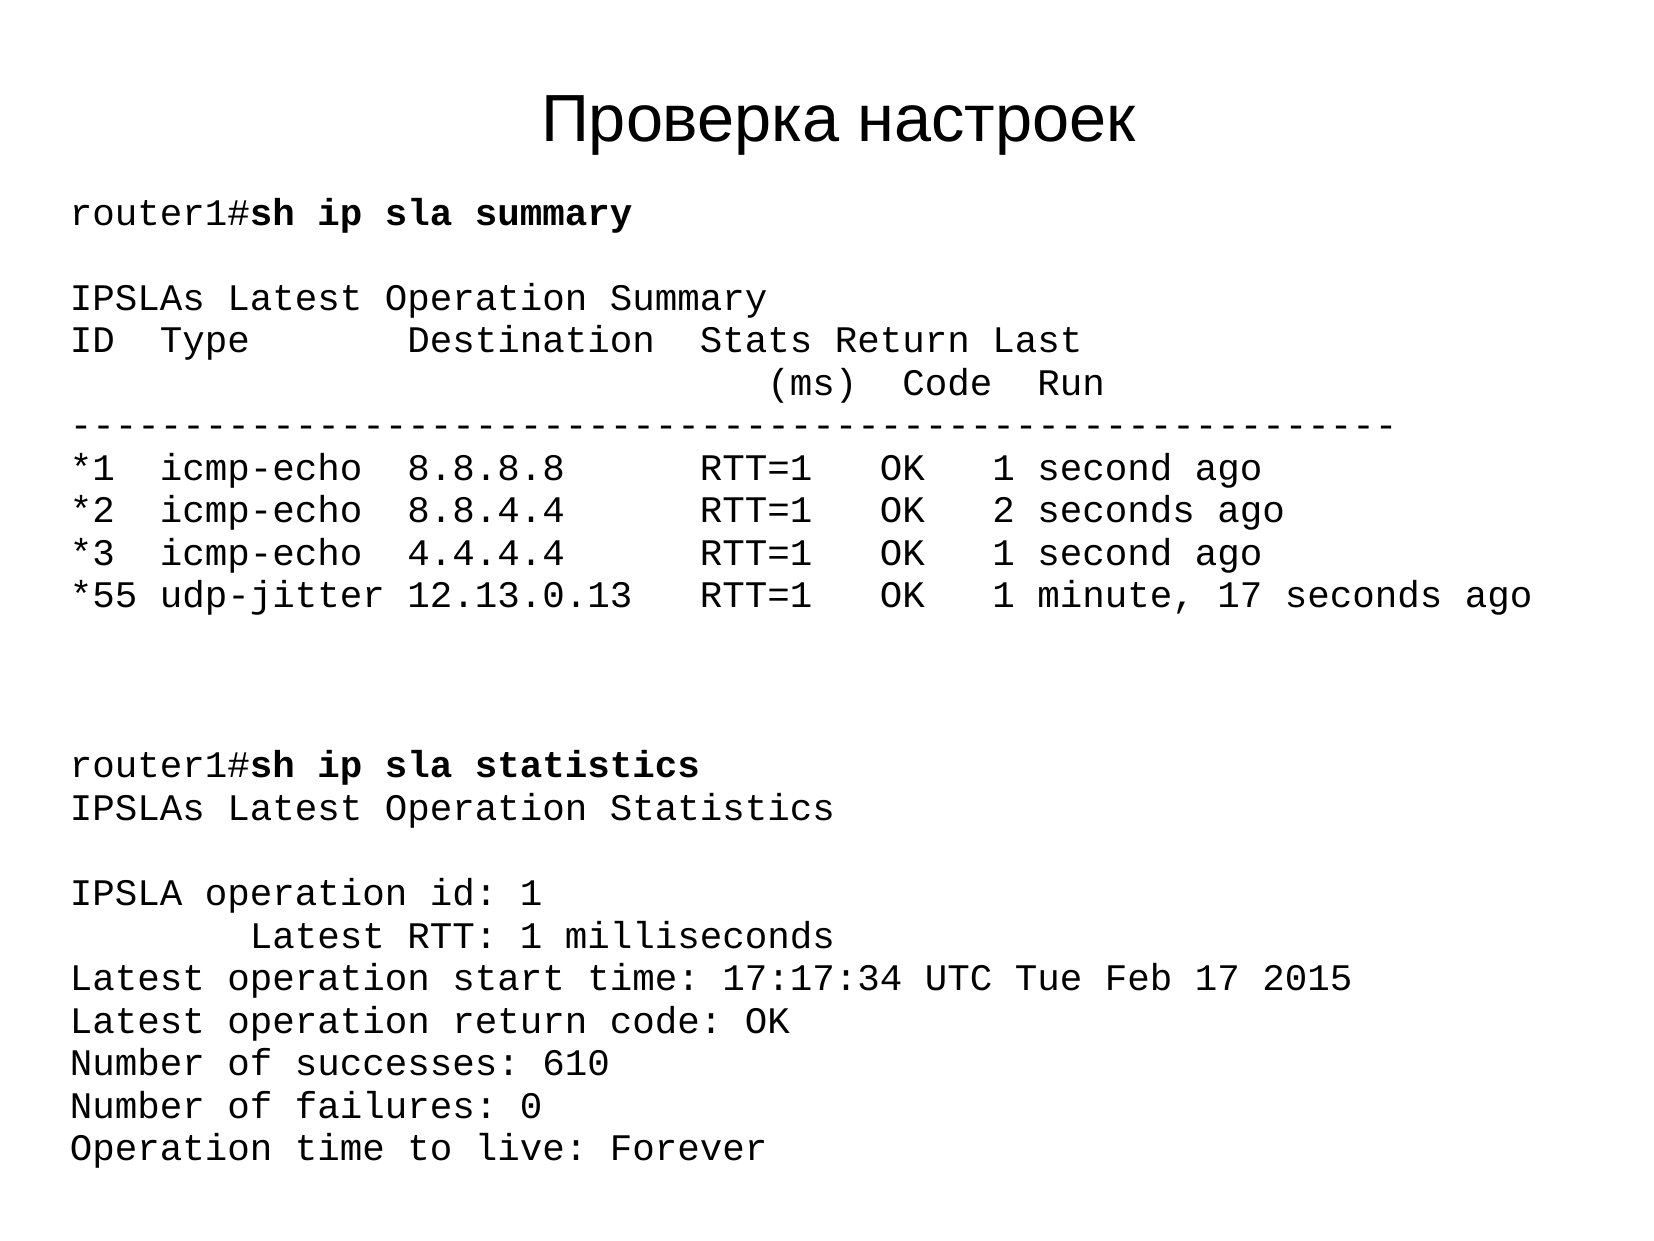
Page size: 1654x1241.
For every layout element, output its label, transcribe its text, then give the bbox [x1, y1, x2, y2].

subtitle router1#sh ip sla summary IPSLAs Latest Operation Summary ID Type Destination Stats Return Last (ms) Code Run ----------------------------------------------------------- *1 icmp-echo 8.8.8.8 RTT=1 OK 1 second ago *2 icmp-echo 8.8.4.4 RTT=1 OK 2 seconds ago *3 icmp-echo 4.4.4.4 RTT=1 OK 1 second ago *55 udp-jitter 12.13.0.13 RTT=1 OK 1 minute, 17 seconds ago router1#sh ip sla statistics IPSLAs Latest Operation Statistics IPSLA operation id: 1 Latest RTT: 1 milliseconds Latest operation start time: 17:17:34 UTC Tue Feb 17 2015 Latest operation return code: OK Number of successes: 610 Number of failures: 0 Operation time to live: Forever [69, 150, 1631, 1216]
title Проверка настроек [82, 49, 1571, 150]
